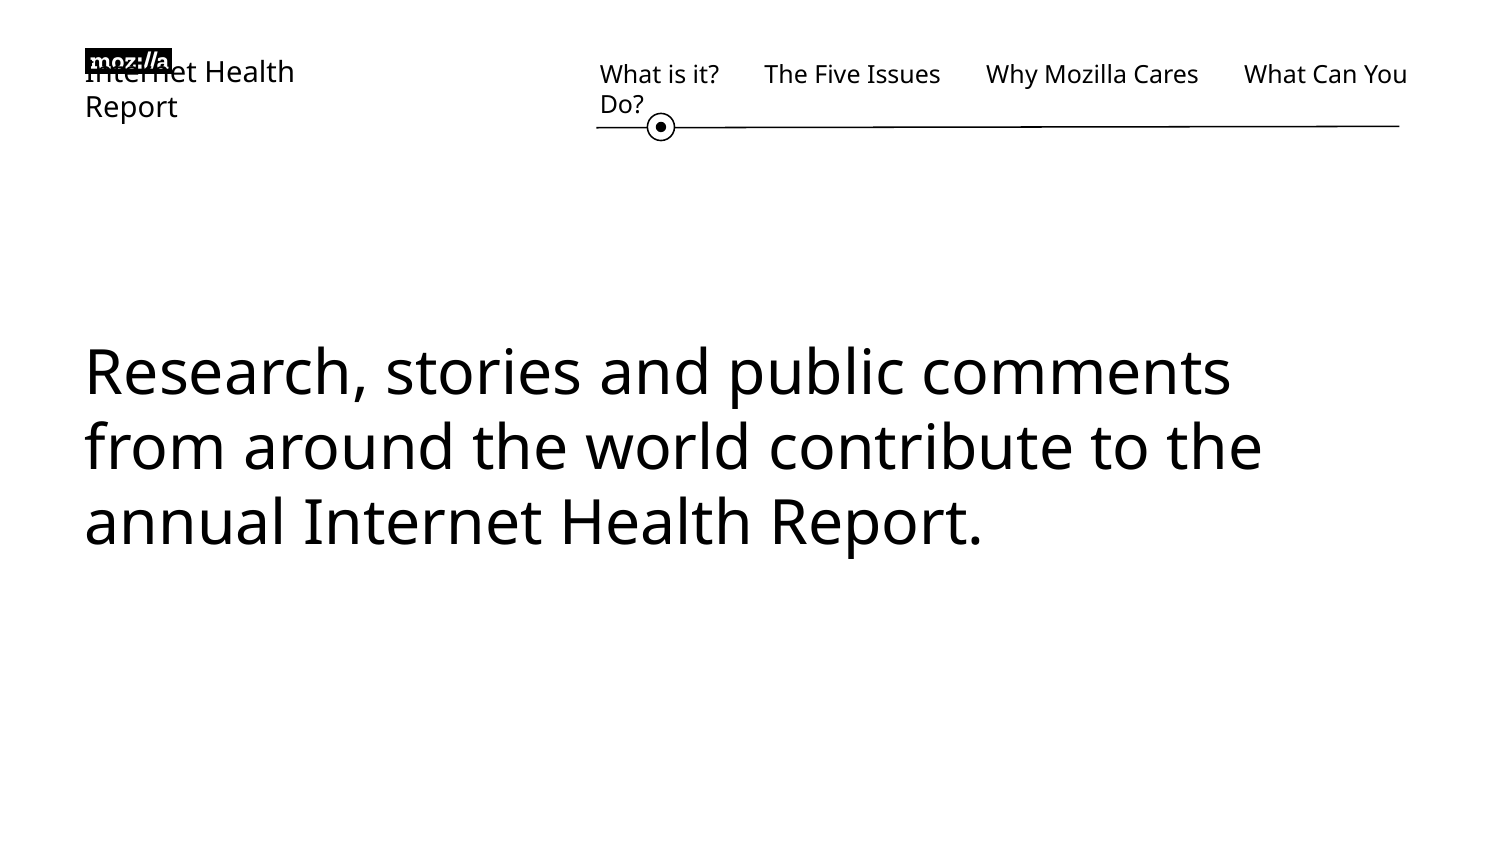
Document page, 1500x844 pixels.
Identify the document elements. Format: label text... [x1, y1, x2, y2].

text_box Research, stories and public comments from around the world contribute to the annual Internet Health Report. [69, 251, 1400, 639]
text_box What is it? The Five Issues Why Mozilla Cares What Can You Do? [584, 65, 1430, 111]
picture [99, 68, 107, 73]
picture [156, 68, 164, 73]
text_box [647, 113, 675, 141]
picture [127, 68, 135, 73]
picture [85, 48, 172, 73]
text_box Internet Health Report [69, 73, 399, 104]
